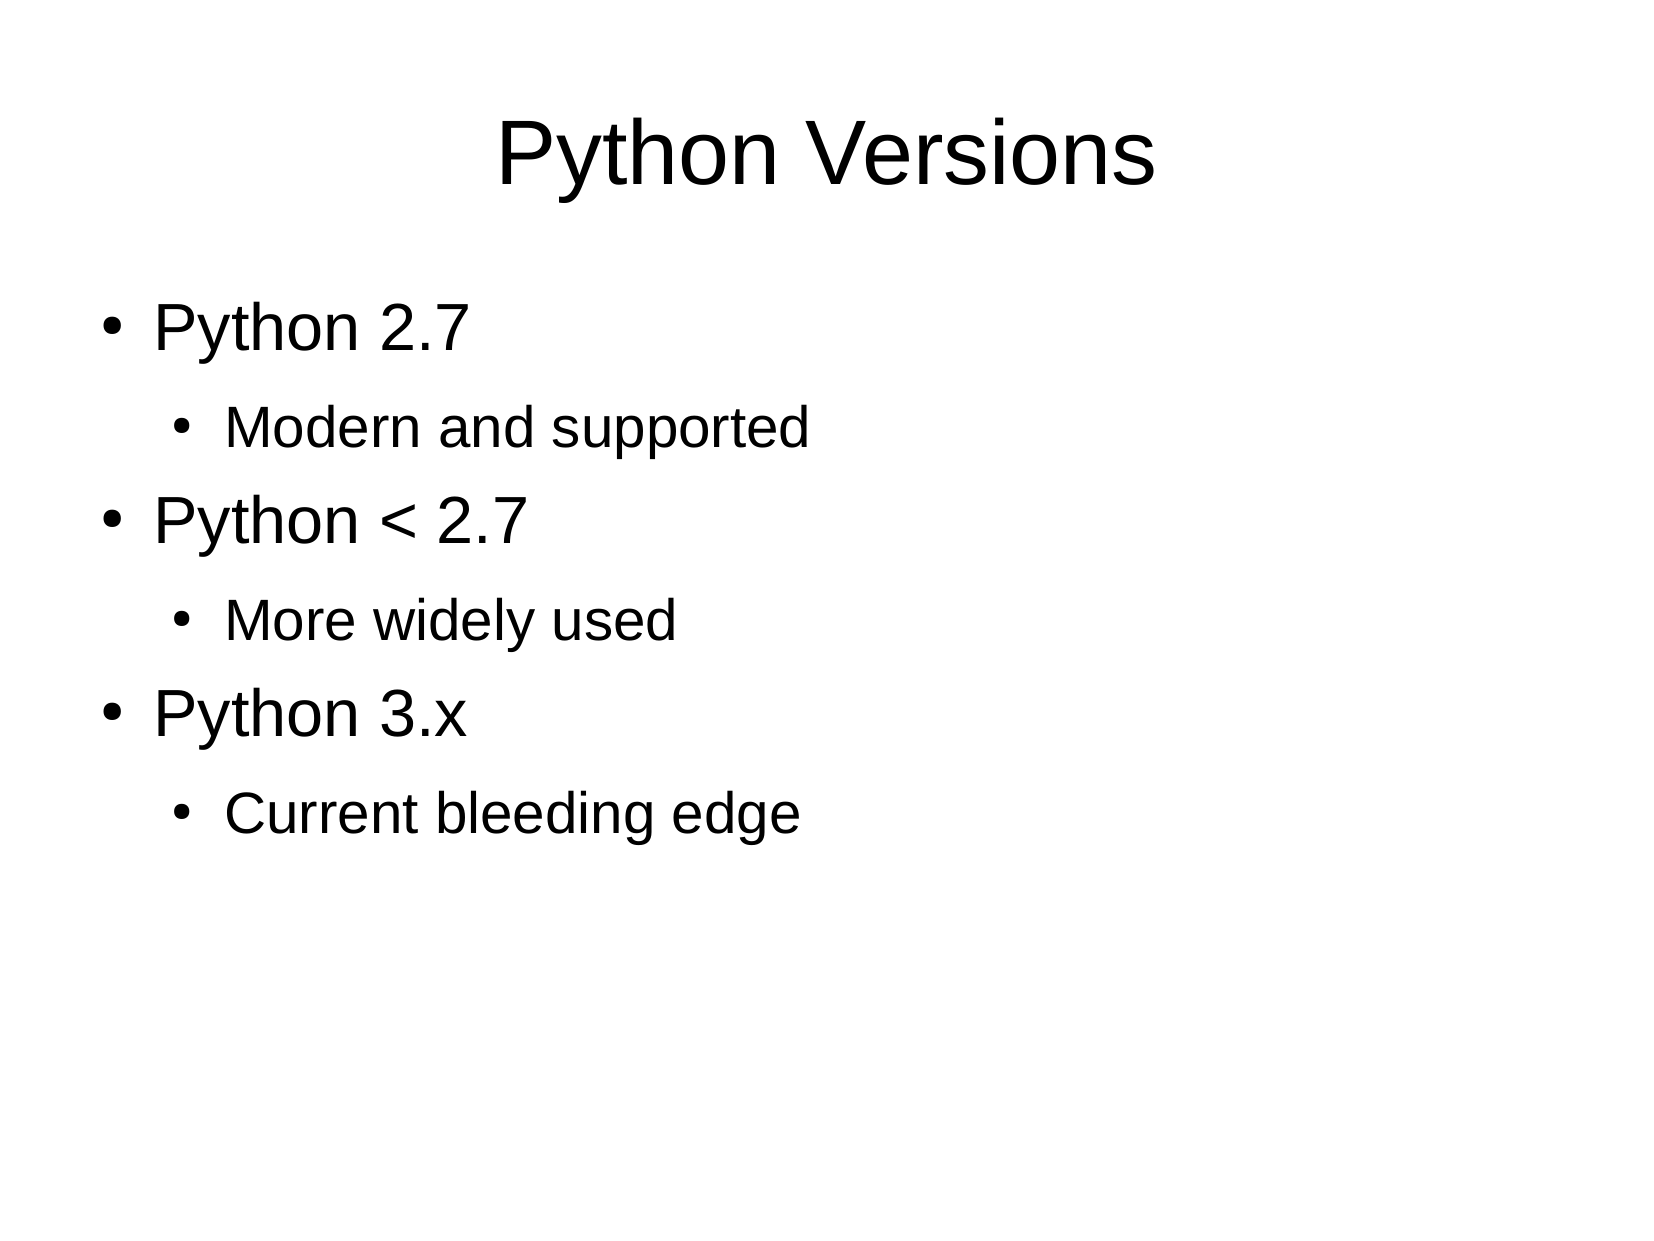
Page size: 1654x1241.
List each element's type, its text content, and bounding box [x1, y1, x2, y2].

title Python Versions [82, 49, 1571, 257]
list Python 2.7 Modern and supported Python < 2.7 More widely used Python 3.x Current bleeding edge [82, 290, 1571, 1109]
